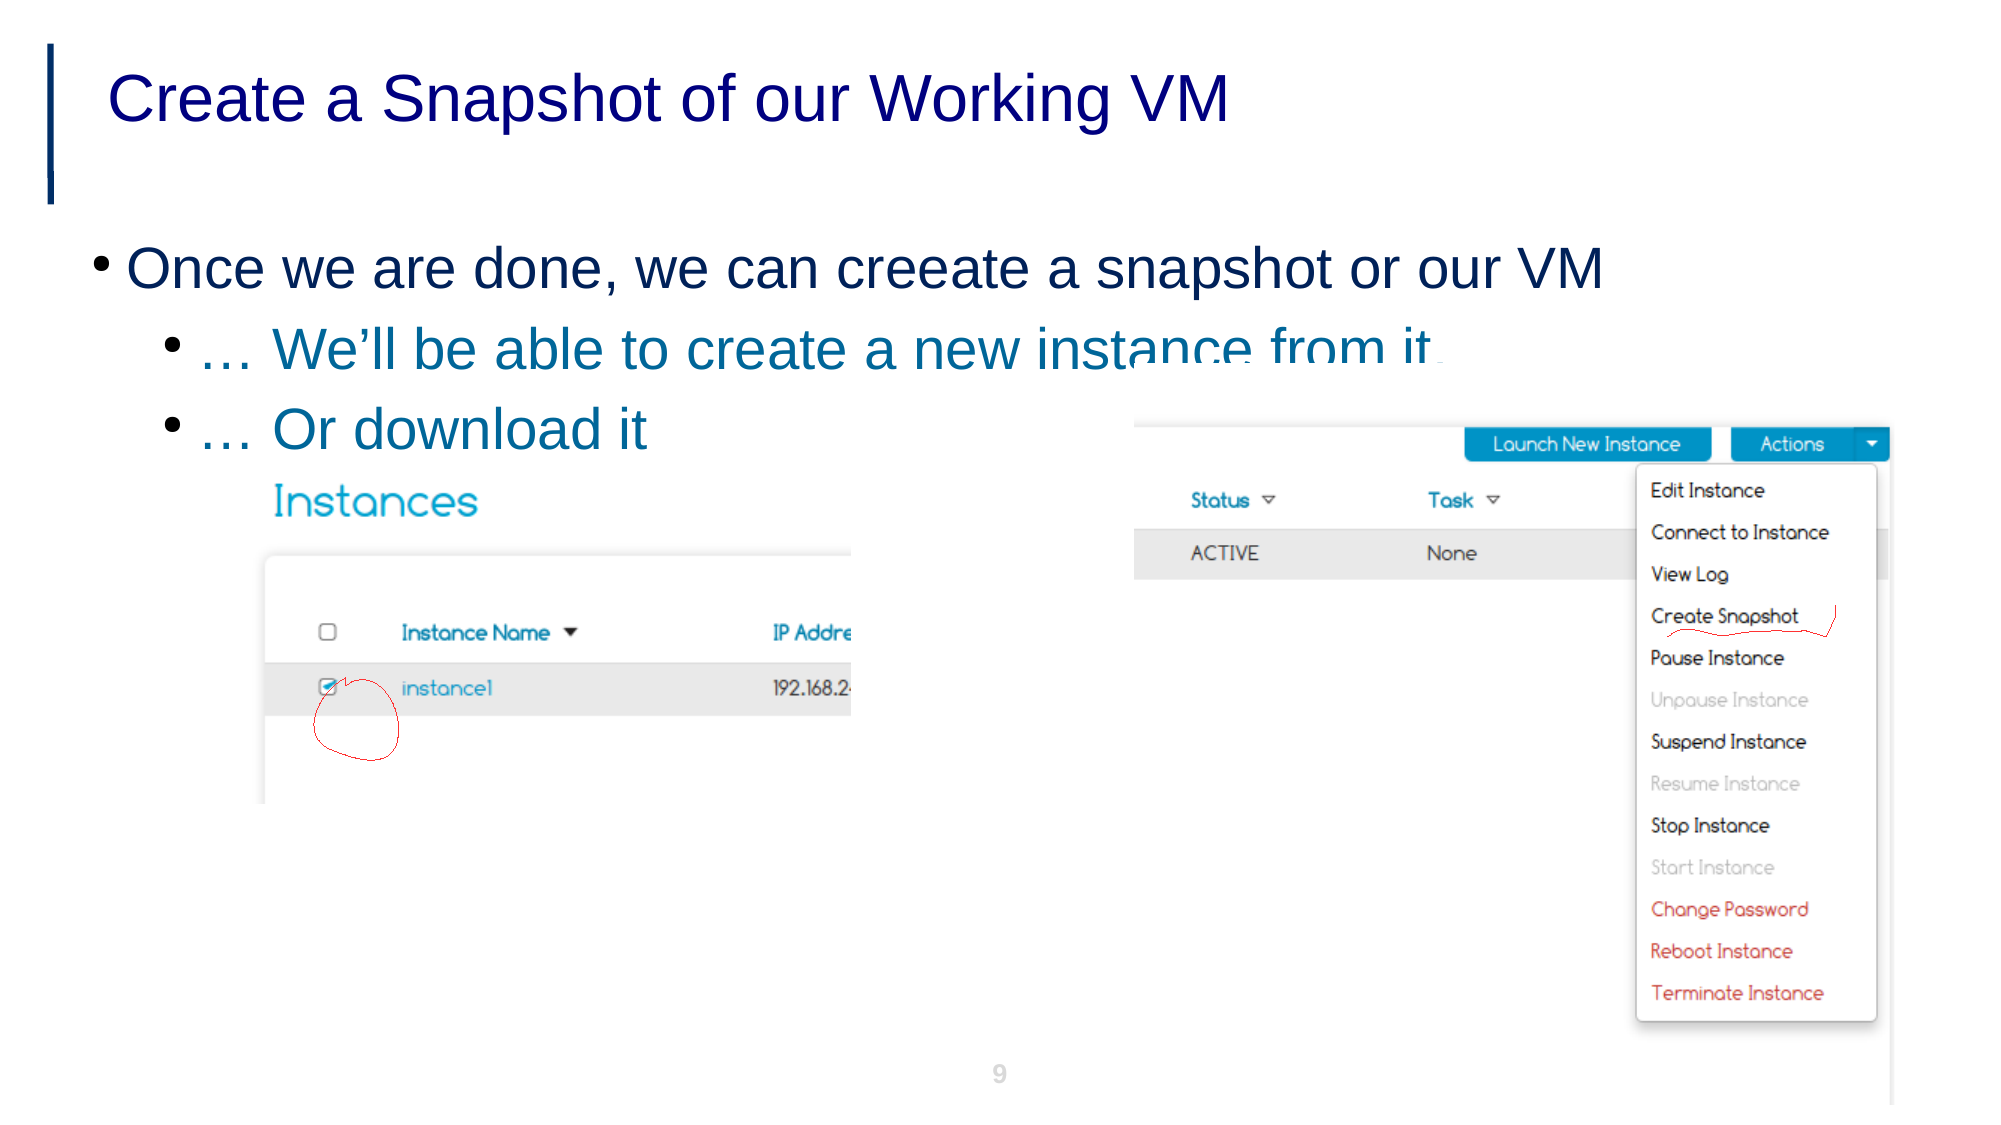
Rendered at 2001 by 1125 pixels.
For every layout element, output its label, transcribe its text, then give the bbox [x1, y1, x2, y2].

slide_number <número> [887, 1042, 1113, 1103]
picture [1134, 363, 1905, 1105]
title Create a Snapshot of our Working VM [92, 47, 1704, 166]
picture [248, 462, 851, 804]
text_box Once we are done, we can creeate a snapshot or our VM … We’ll be able to create a new instance from it. … Or download it [76, 212, 1902, 469]
